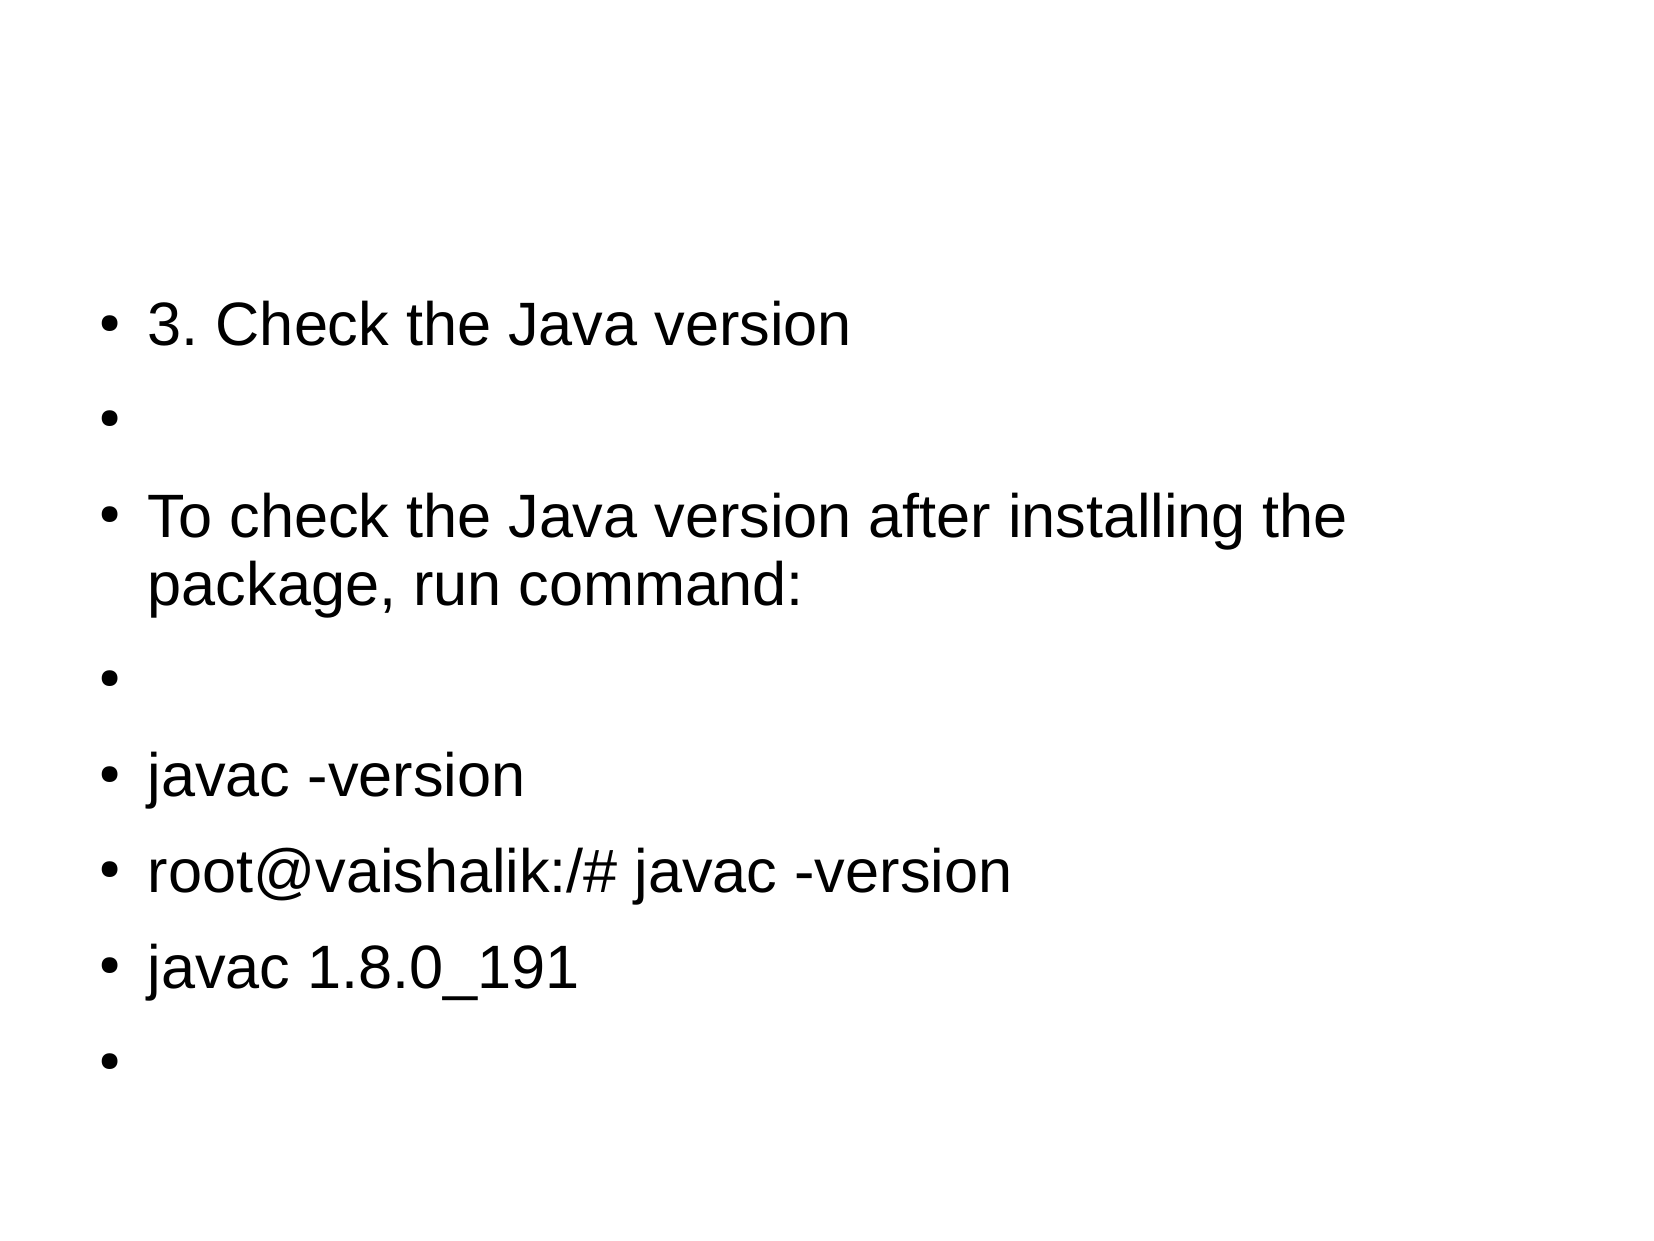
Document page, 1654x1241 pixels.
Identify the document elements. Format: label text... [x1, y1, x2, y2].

list 3. Check the Java version To check the Java version after installing the package, run command: javac -version root@vaishalik:/# javac -version javac 1.8.0_191 [82, 290, 1571, 1010]
